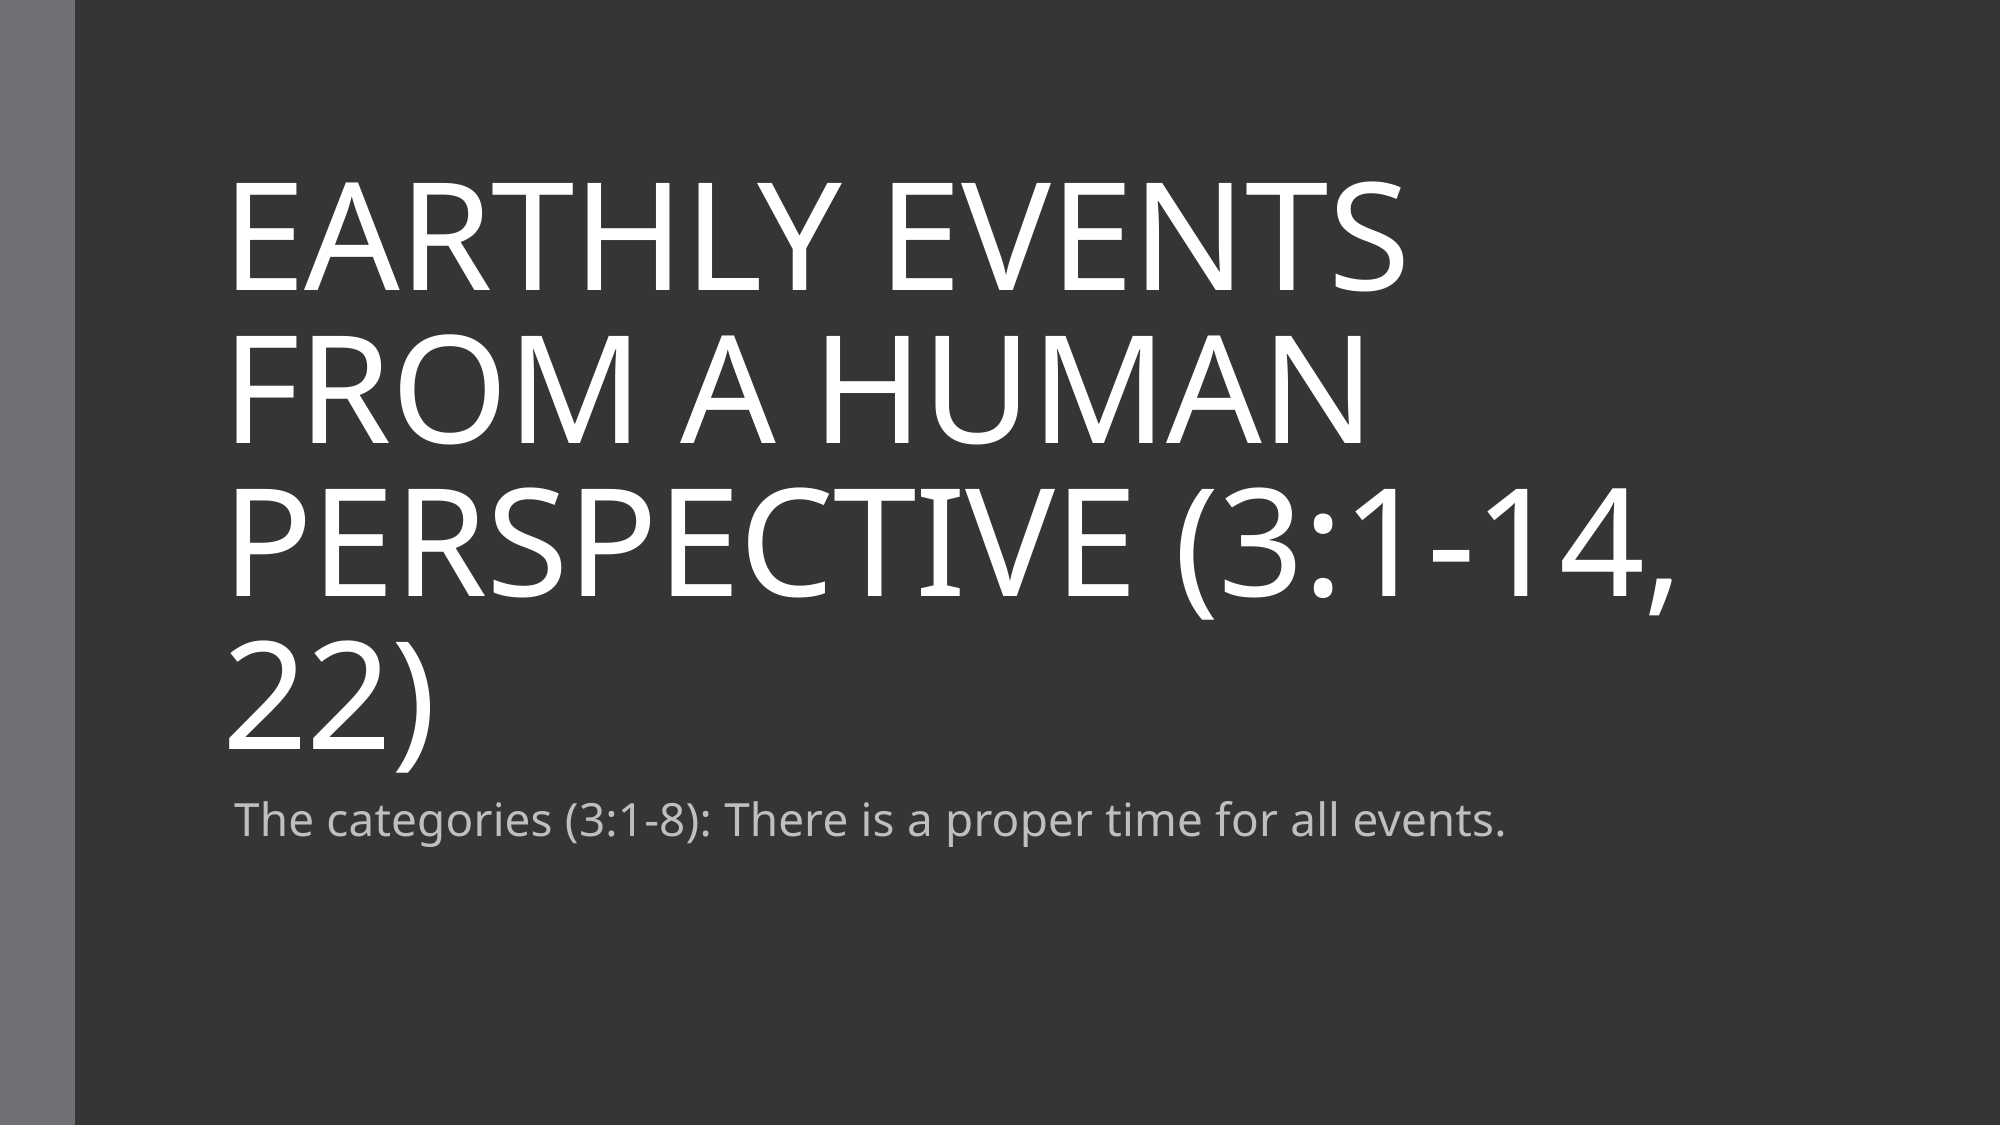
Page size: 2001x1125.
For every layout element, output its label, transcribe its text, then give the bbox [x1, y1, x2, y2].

subtitle The categories (3:1-8): There is a proper time for all events. [206, 787, 1752, 1066]
title EARTHLY EVENTS FROM A HUMAN PERSPECTIVE (3:1-14, 22) [206, 124, 1752, 787]
